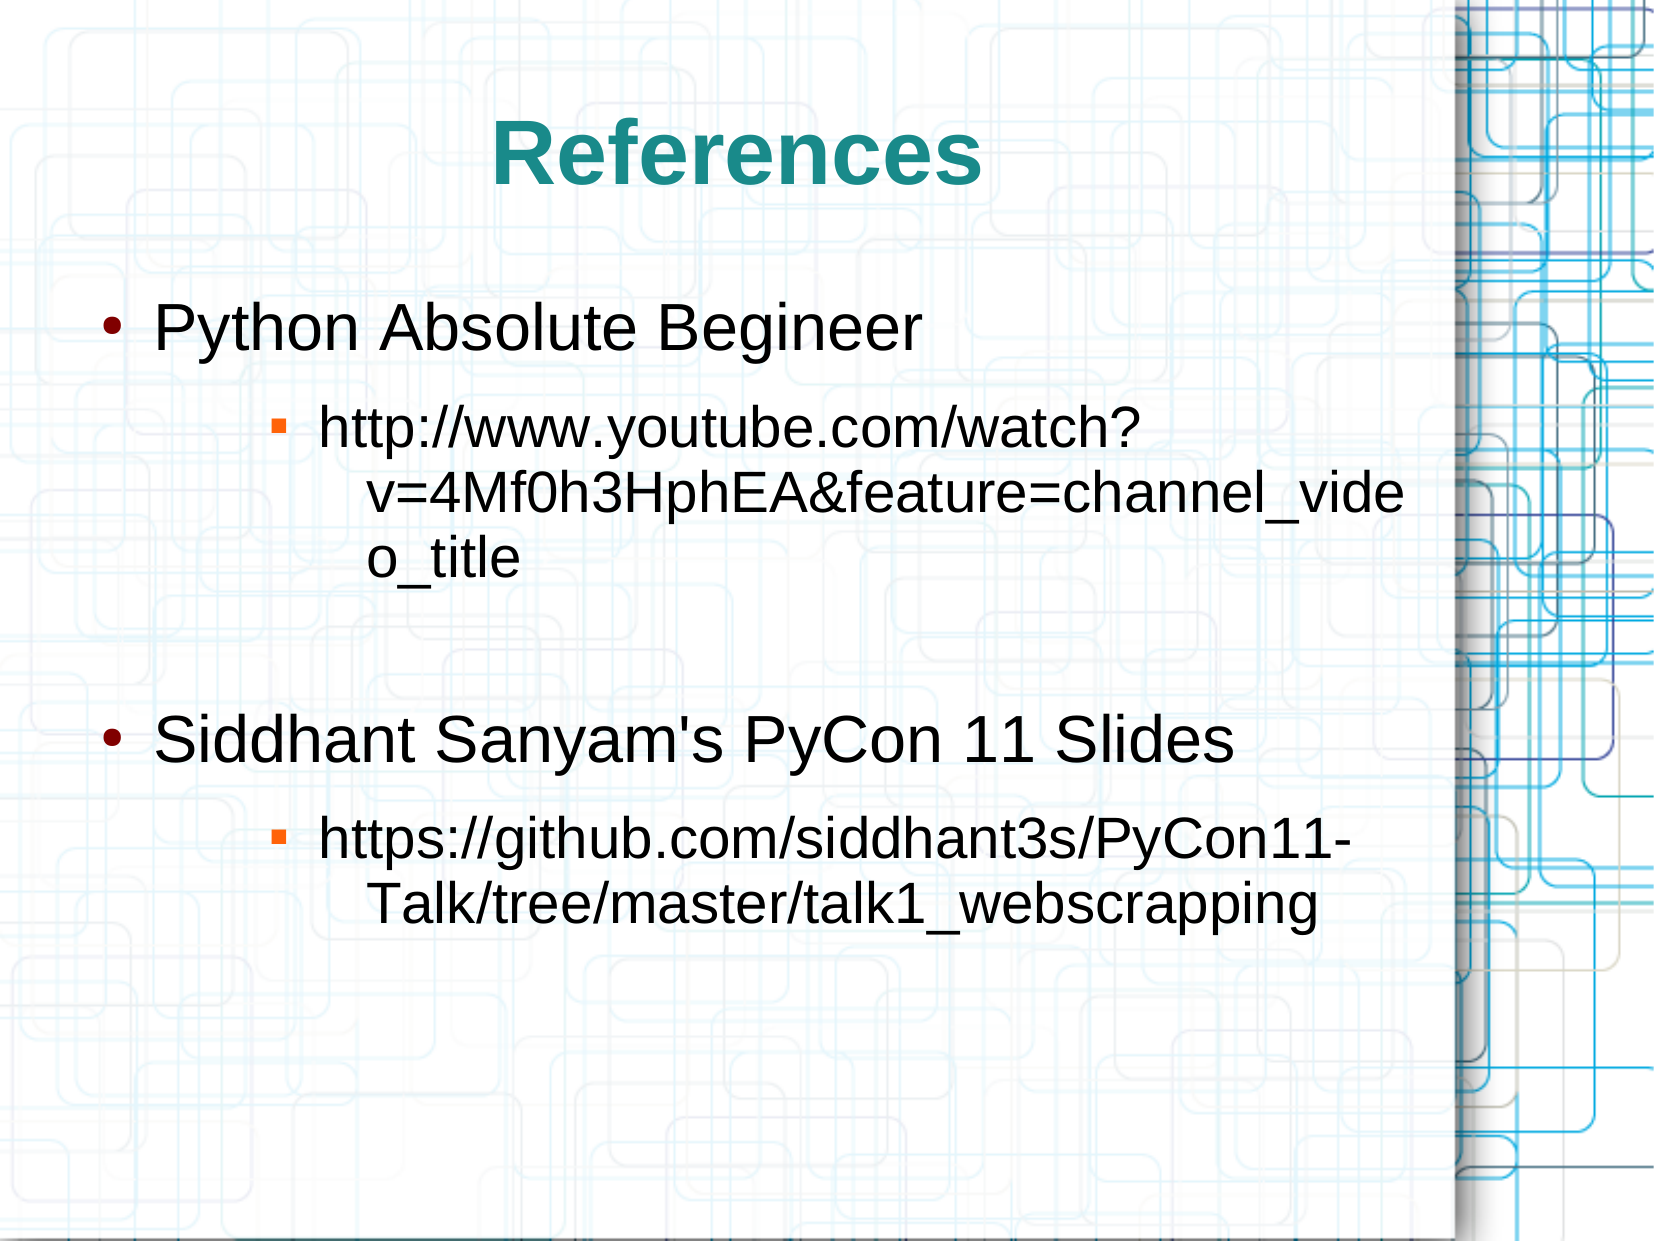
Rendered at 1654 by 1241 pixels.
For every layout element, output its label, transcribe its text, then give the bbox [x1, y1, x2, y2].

title References [59, 49, 1418, 257]
list Python Absolute Begineer http://www.youtube.com/watch?v=4Mf0h3HphEA&feature=channel_video_title Siddhant Sanyam's PyCon 11 Slides https://github.com/siddhant3s/PyCon11-Talk/tree/master/talk1_webscrapping [82, 290, 1418, 1109]
picture [0, 0, 1654, 1241]
